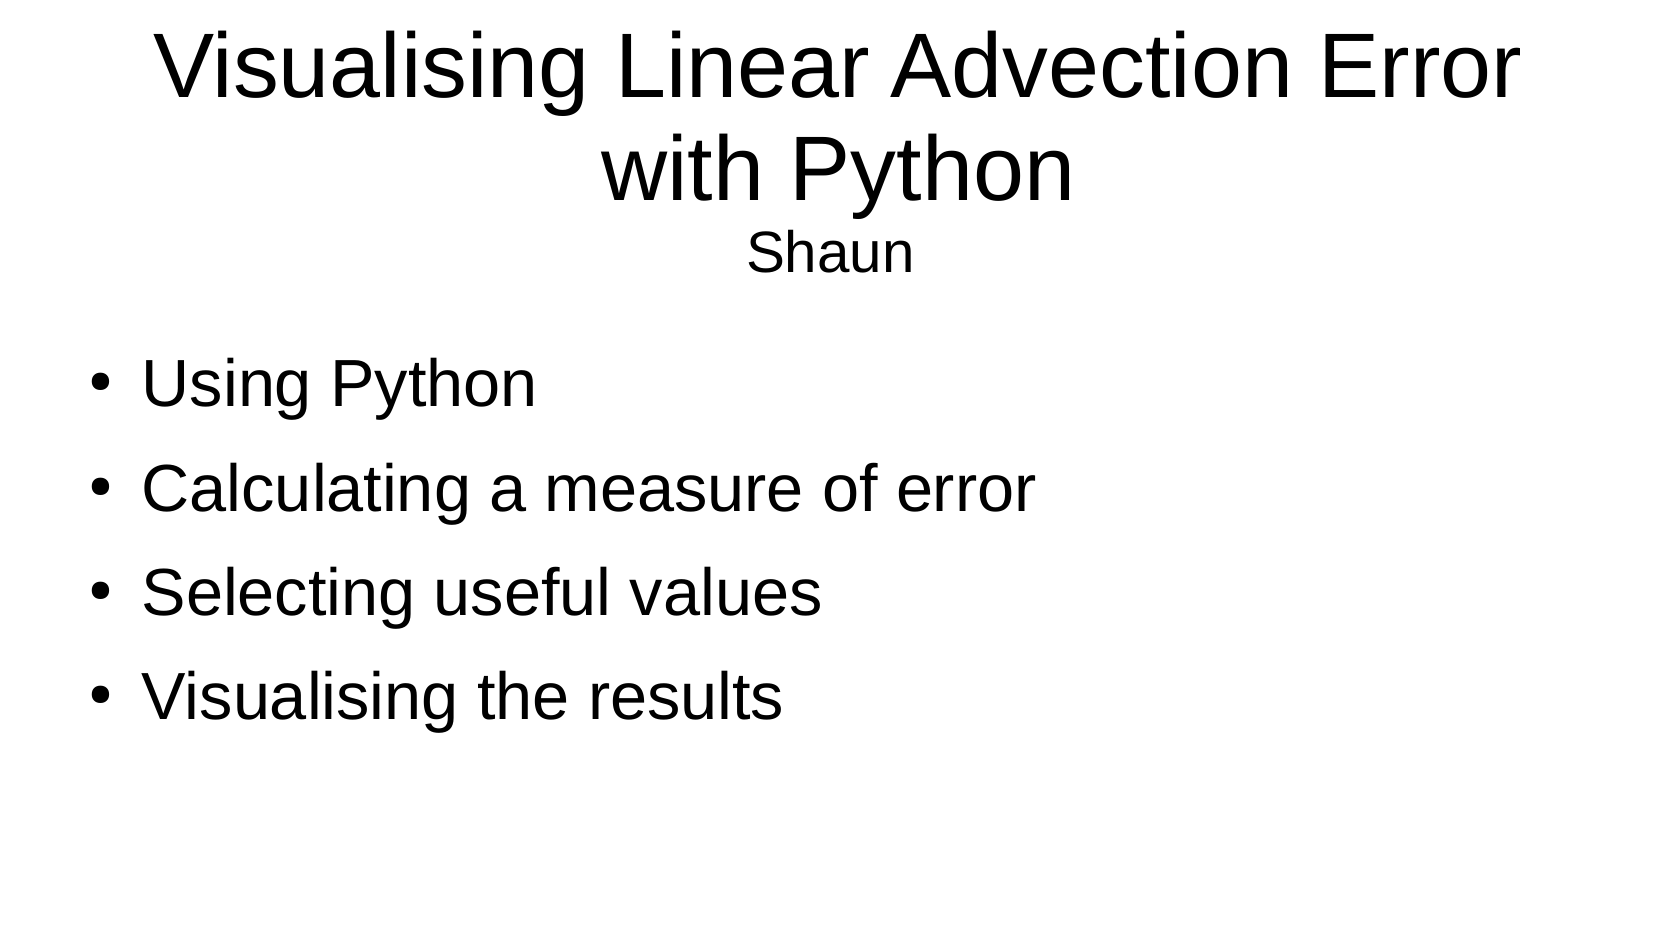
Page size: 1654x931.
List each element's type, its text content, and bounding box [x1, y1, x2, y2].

list Using Python Calculating a measure of error Selecting useful values Visualising the results [70, 346, 1559, 886]
title Visualising Linear Advection Error with Python Shaun [94, 14, 1583, 285]
